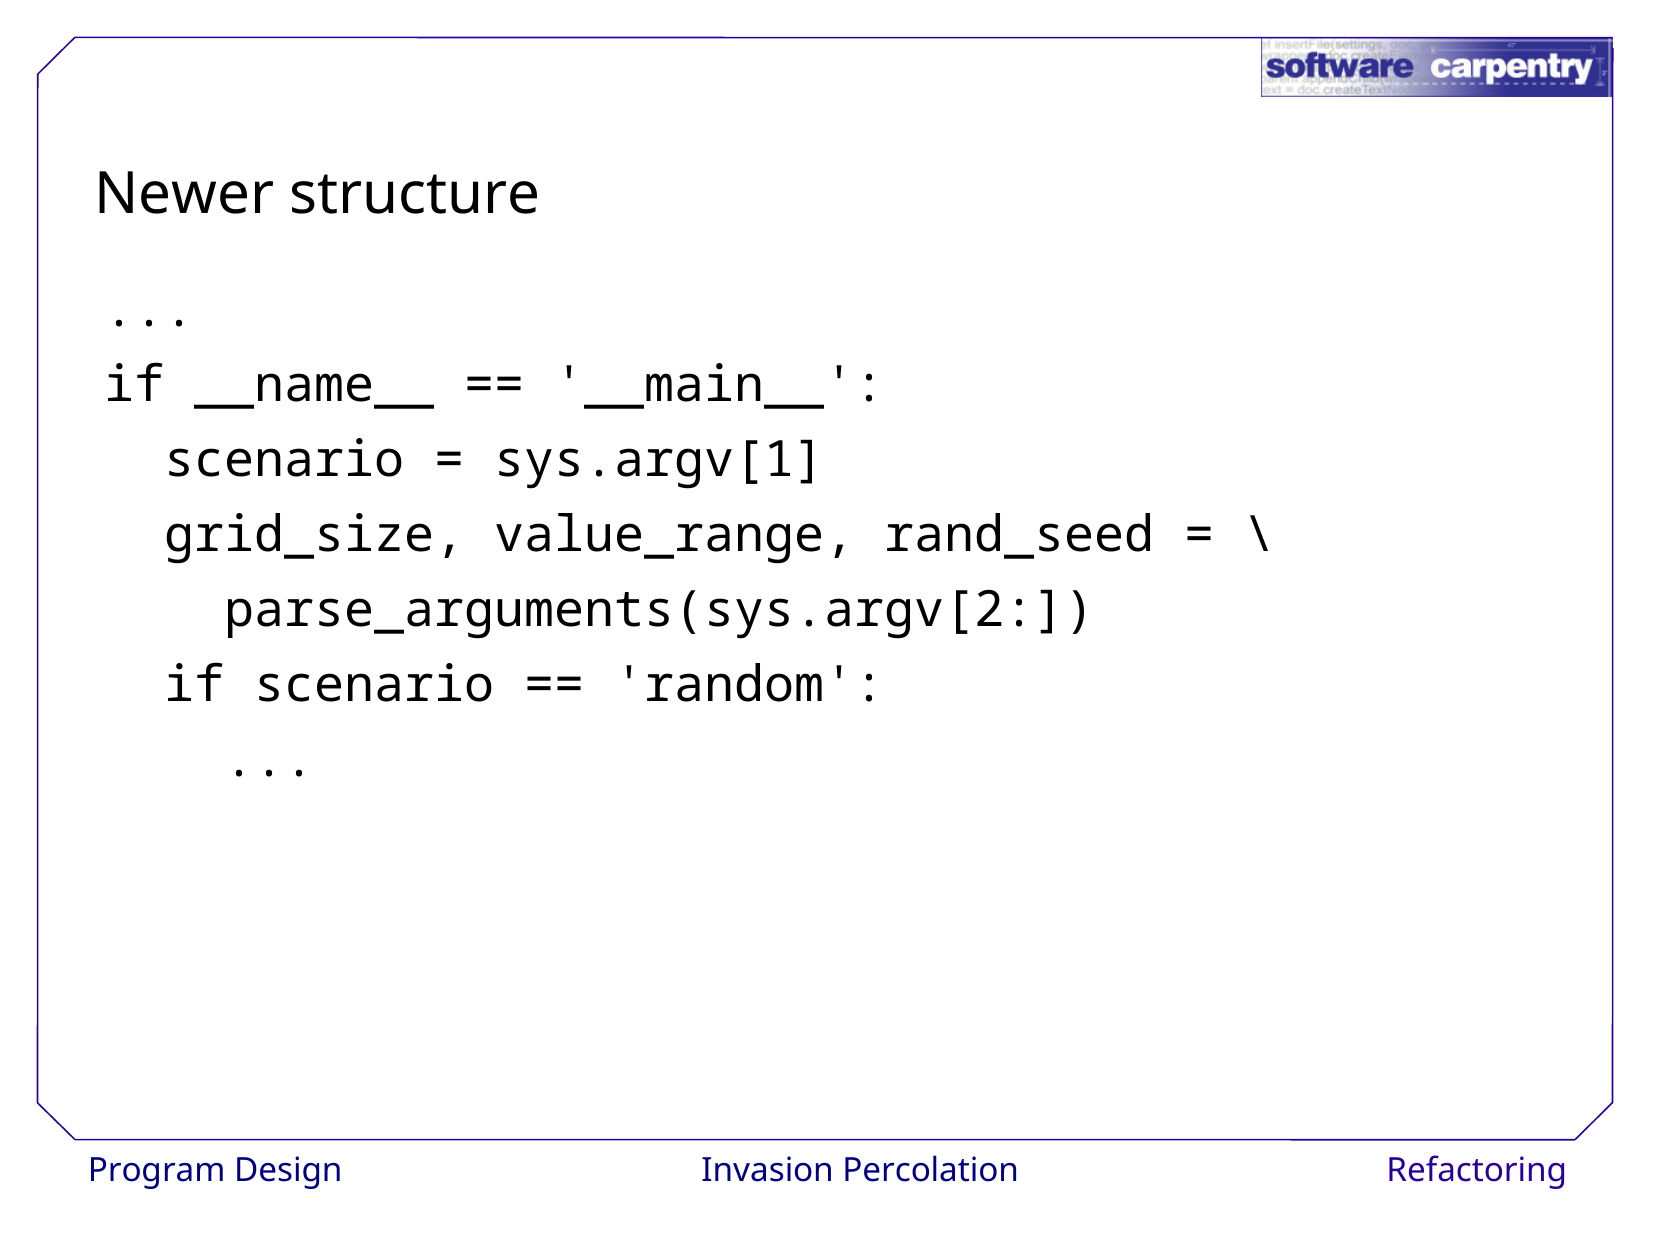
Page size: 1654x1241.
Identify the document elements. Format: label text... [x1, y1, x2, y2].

text_box ... if __name__ == '__main__': scenario = sys.argv[1] grid_size, value_range, rand_seed = \ parse_arguments(sys.argv[2:]) if scenario == 'random': ... [89, 253, 1508, 1020]
picture [1261, 39, 1613, 97]
text_box Newer structure [79, 112, 706, 233]
